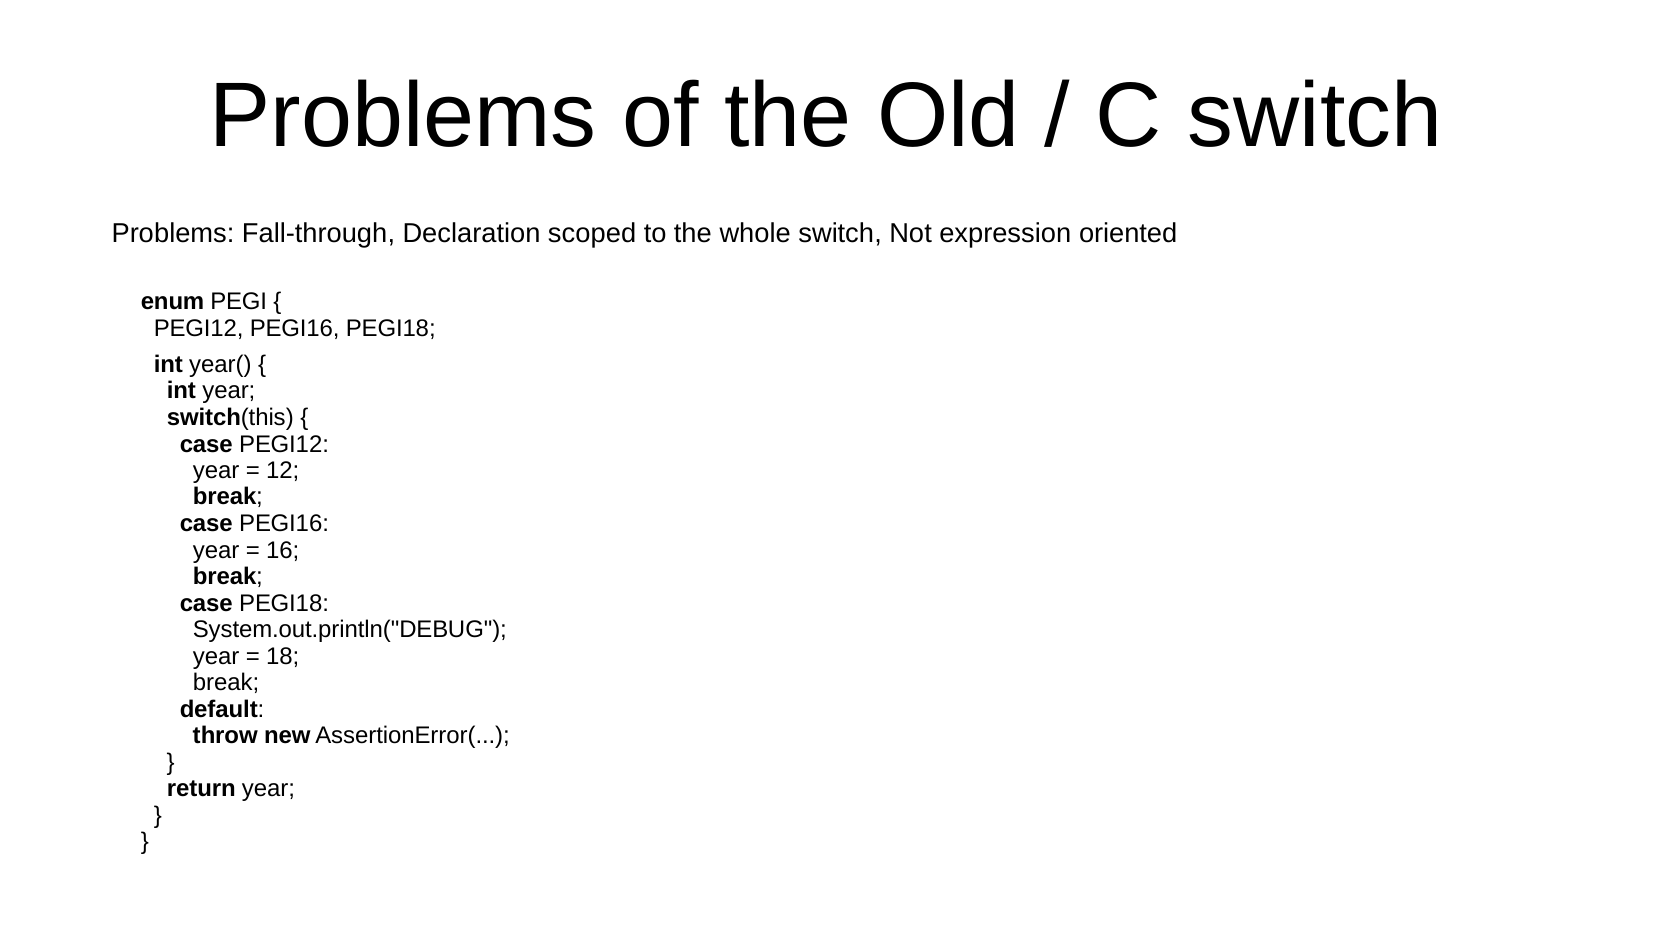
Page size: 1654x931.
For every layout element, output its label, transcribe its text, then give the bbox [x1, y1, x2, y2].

title Problems of the Old / C switch [82, 37, 1571, 193]
list Problems: Fall-through, Declaration scoped to the whole switch, Not expression oriented enum PEGI { PEGI12, PEGI16, PEGI18; int year() { int year; switch(this) { case PEGI12: year = 12; break; case PEGI16: year = 16; break; case PEGI18: System.out.println("DEBUG"); year = 18; break; default: throw new AssertionError(...); } return year; } } [82, 217, 1571, 856]
